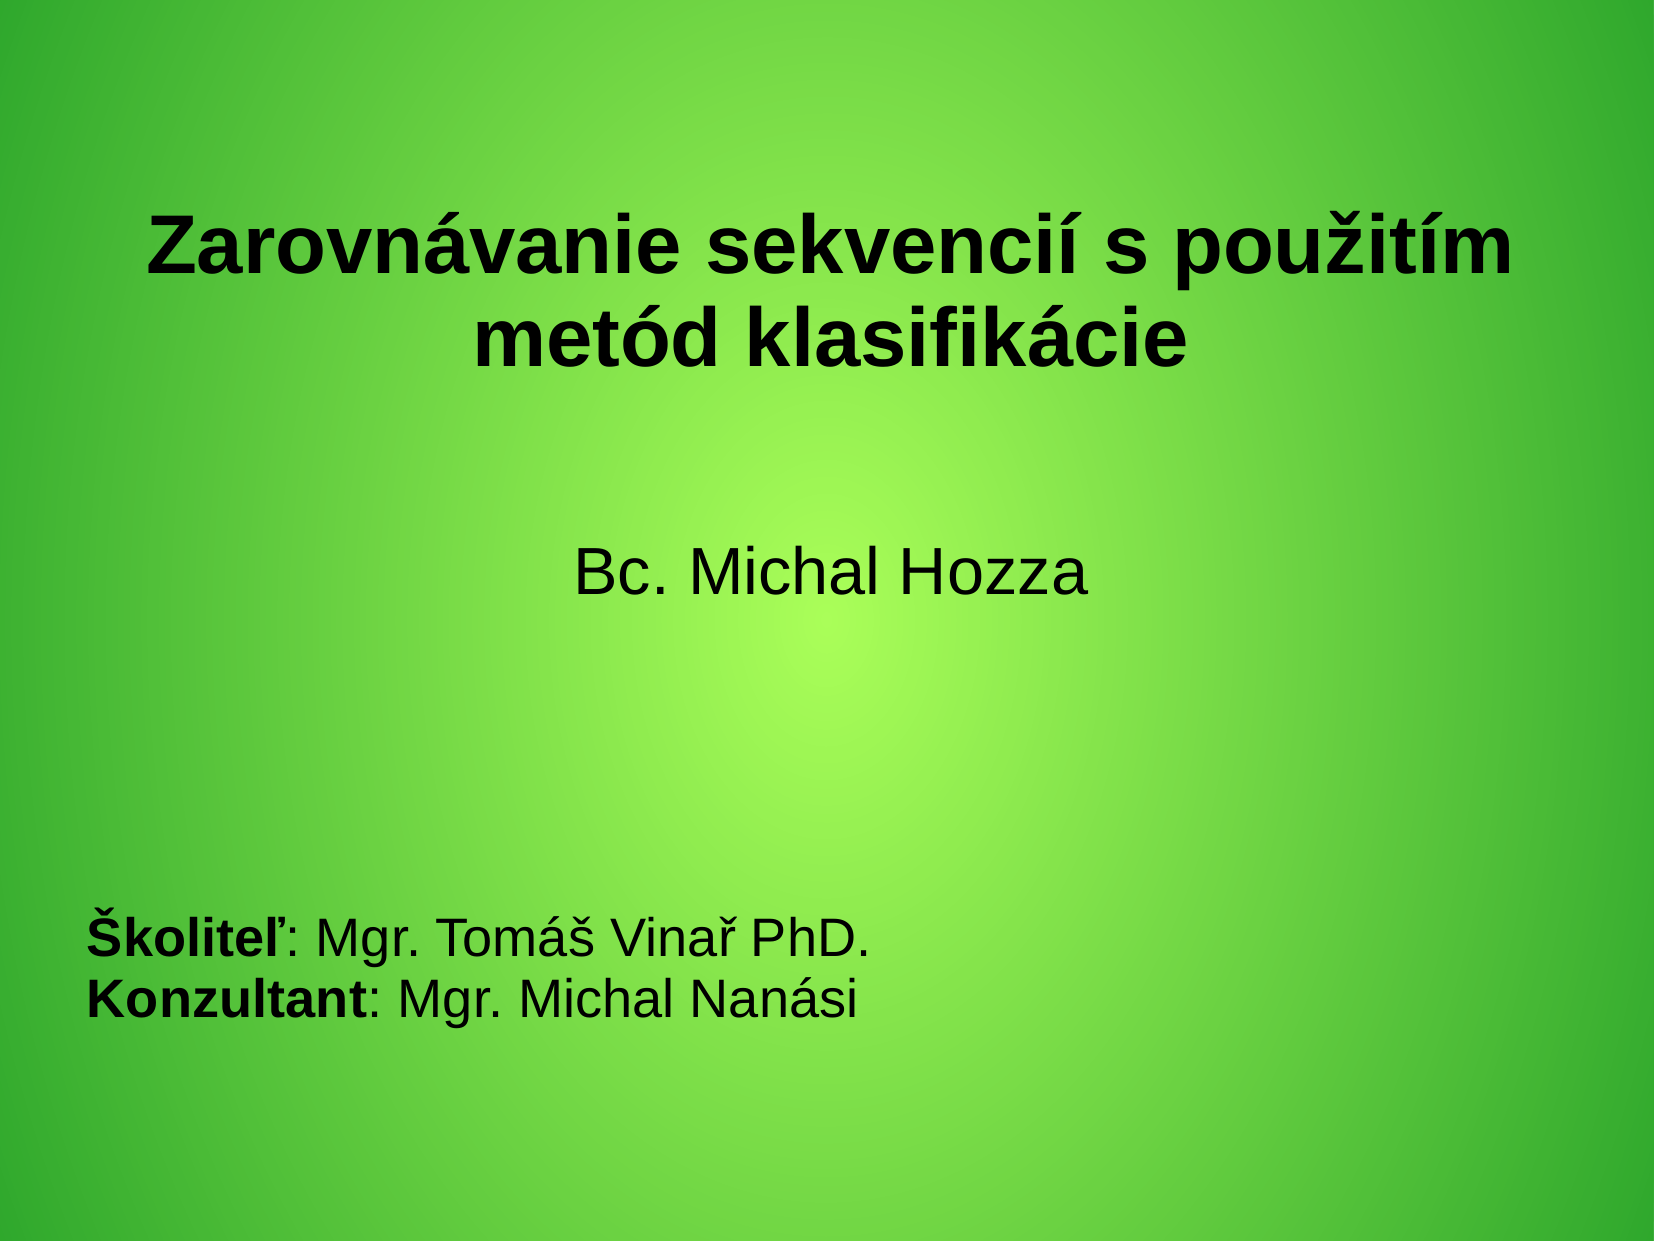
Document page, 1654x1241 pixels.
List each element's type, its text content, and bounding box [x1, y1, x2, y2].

subtitle Zarovnávanie sekvencií s použitím metód klasifikácie Bc. Michal Hozza Školiteľ: Mgr. Tomáš Vinař PhD. Konzultant: Mgr. Michal Nanási [86, 162, 1576, 1066]
